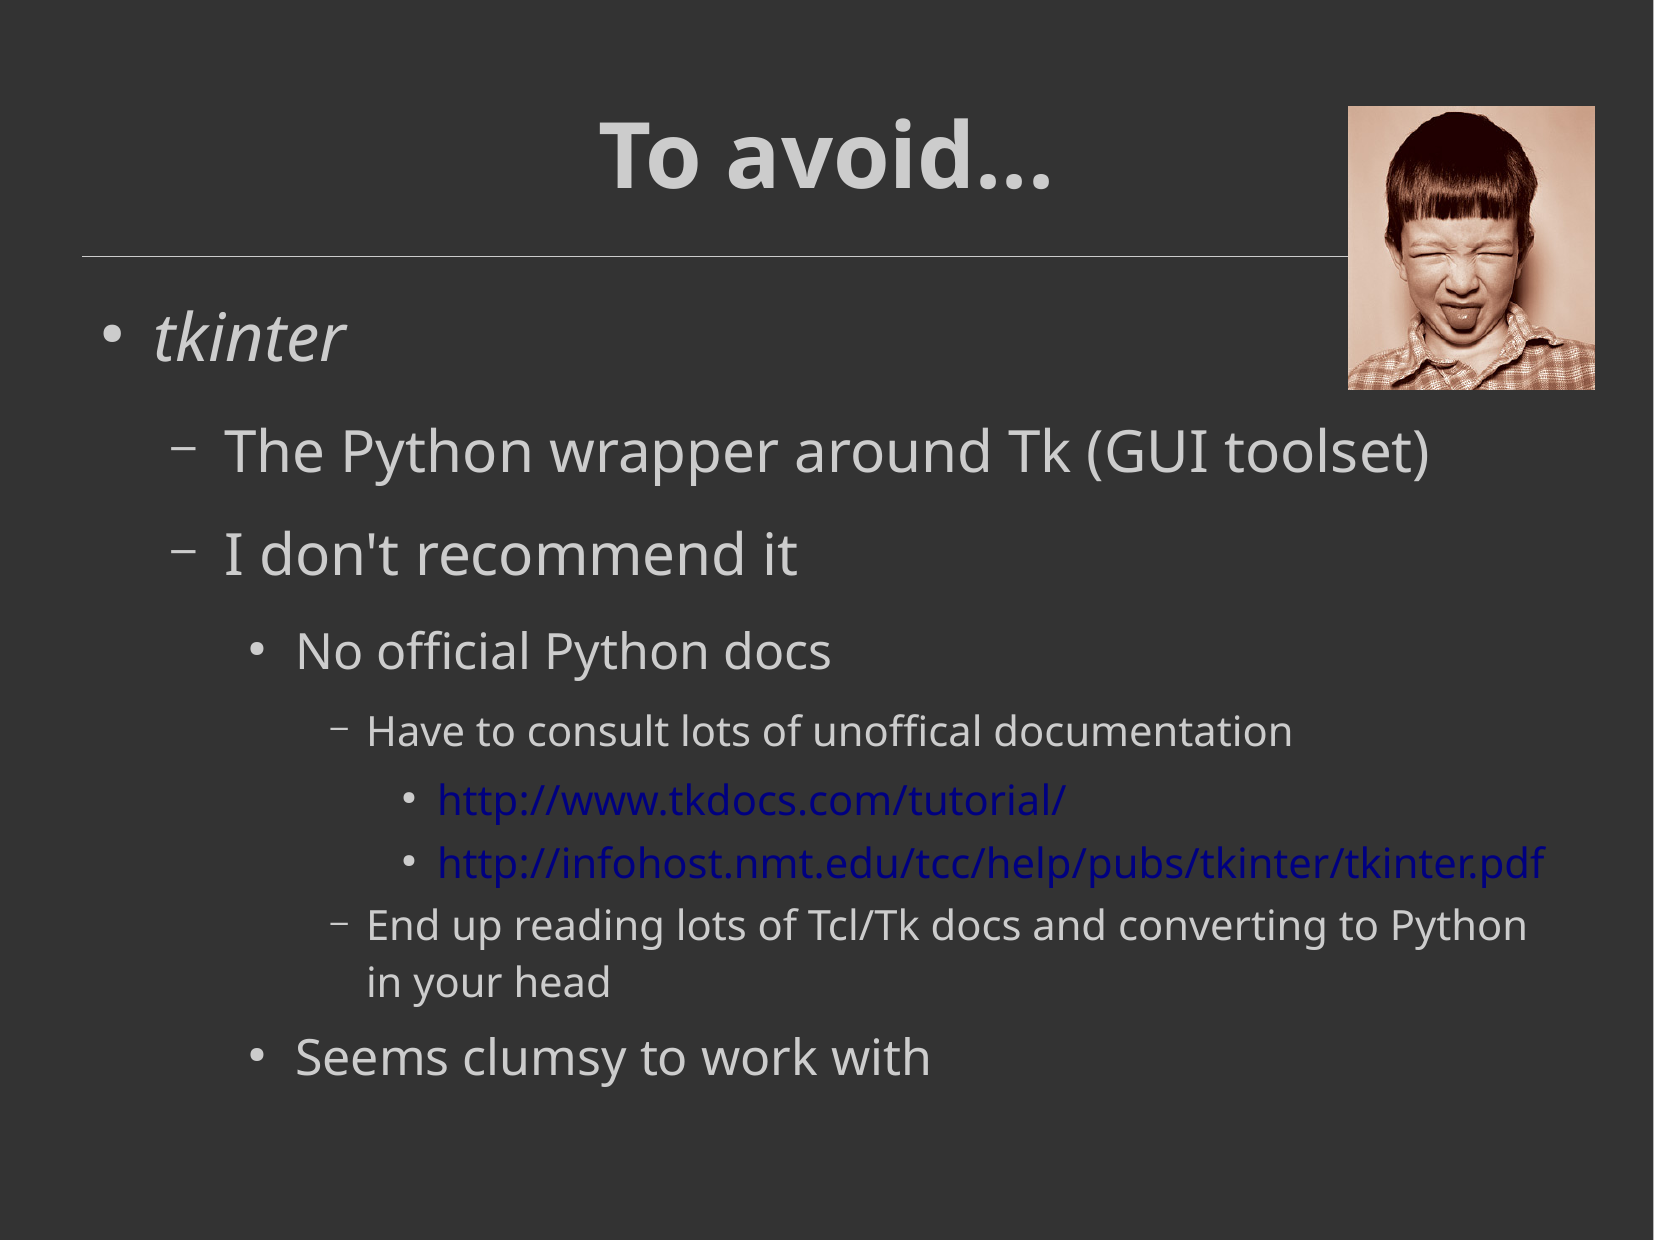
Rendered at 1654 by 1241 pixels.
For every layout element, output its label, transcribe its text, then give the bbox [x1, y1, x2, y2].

list tkinter The Python wrapper around Tk (GUI toolset) I don't recommend it No official Python docs Have to consult lots of unoffical documentation http://www.tkdocs.com/tutorial/ http://infohost.nmt.edu/tcc/help/pubs/tkinter/tkinter.pdf End up reading lots of Tcl/Tk docs and converting to Python in your head Seems clumsy to work with [82, 290, 1571, 1170]
picture [1348, 106, 1595, 390]
title To avoid... [82, 49, 1571, 257]
